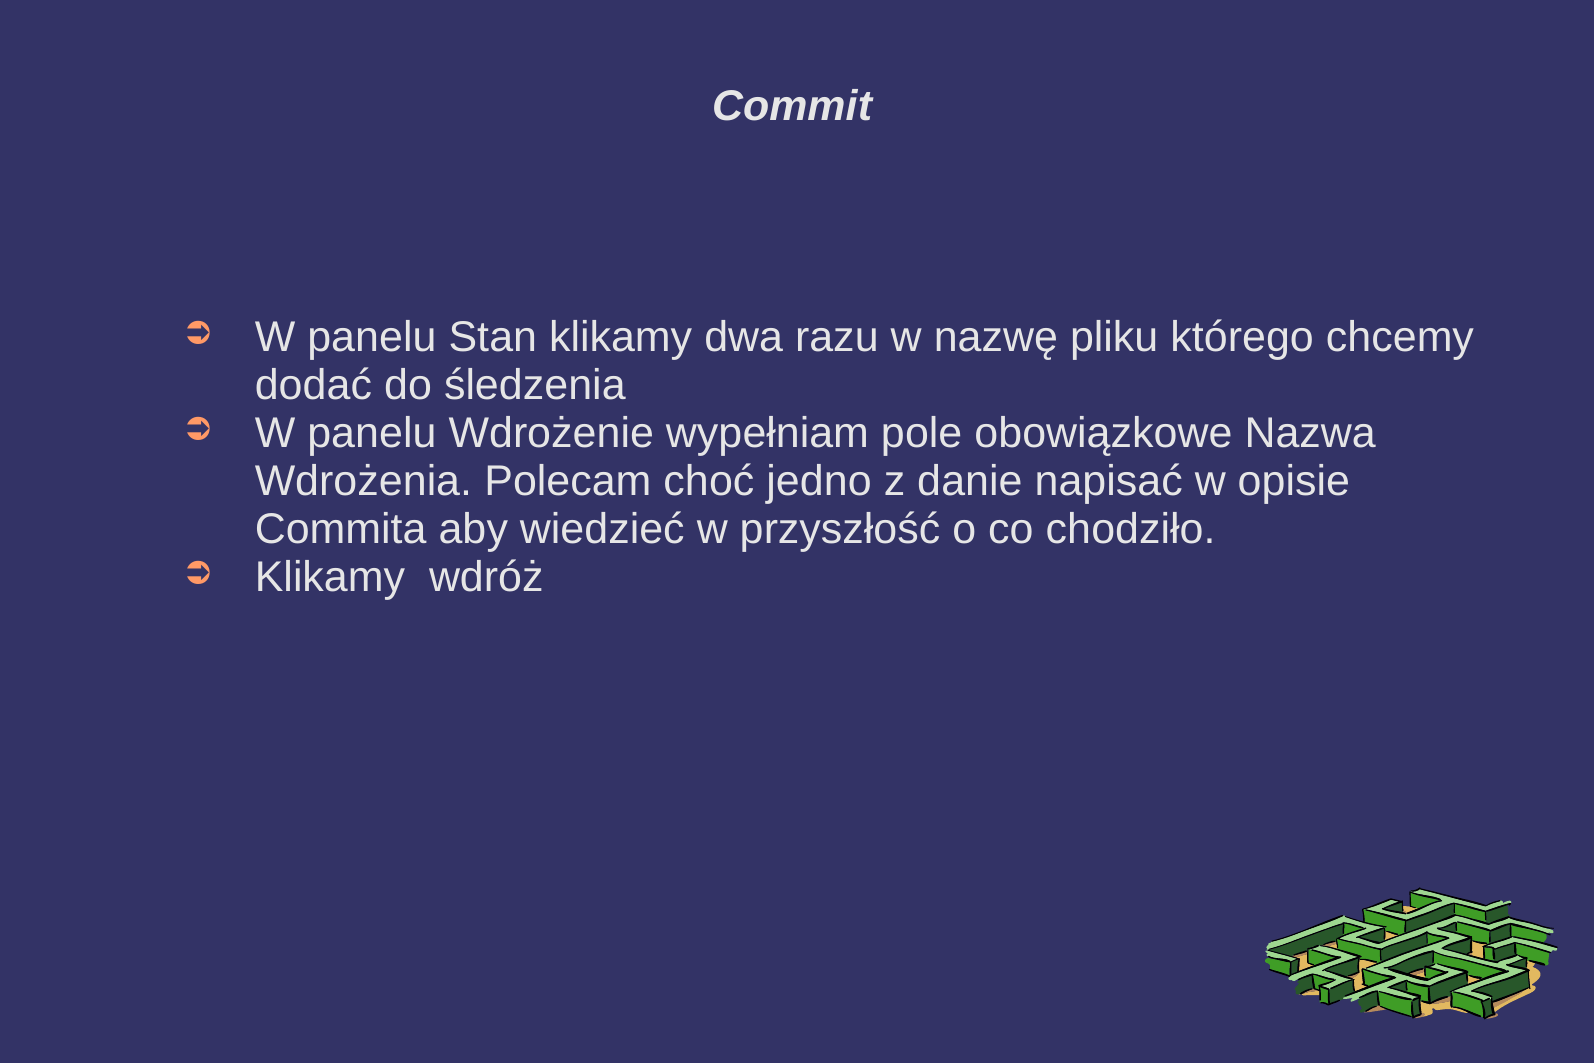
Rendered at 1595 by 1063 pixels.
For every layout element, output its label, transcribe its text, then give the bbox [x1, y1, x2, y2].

title Commit [117, 16, 1479, 194]
list W panelu Stan klikamy dwa razu w nazwę pliku którego chcemy dodać do śledzenia W panelu Wdrożenie wypełniam pole obowiązkowe Nazwa Wdrożenia. Polecam choć jedno z danie napisać w opisie Commita aby wiedzieć w przyszłość o co chodziło. Klikamy wdróż [172, 312, 1514, 983]
